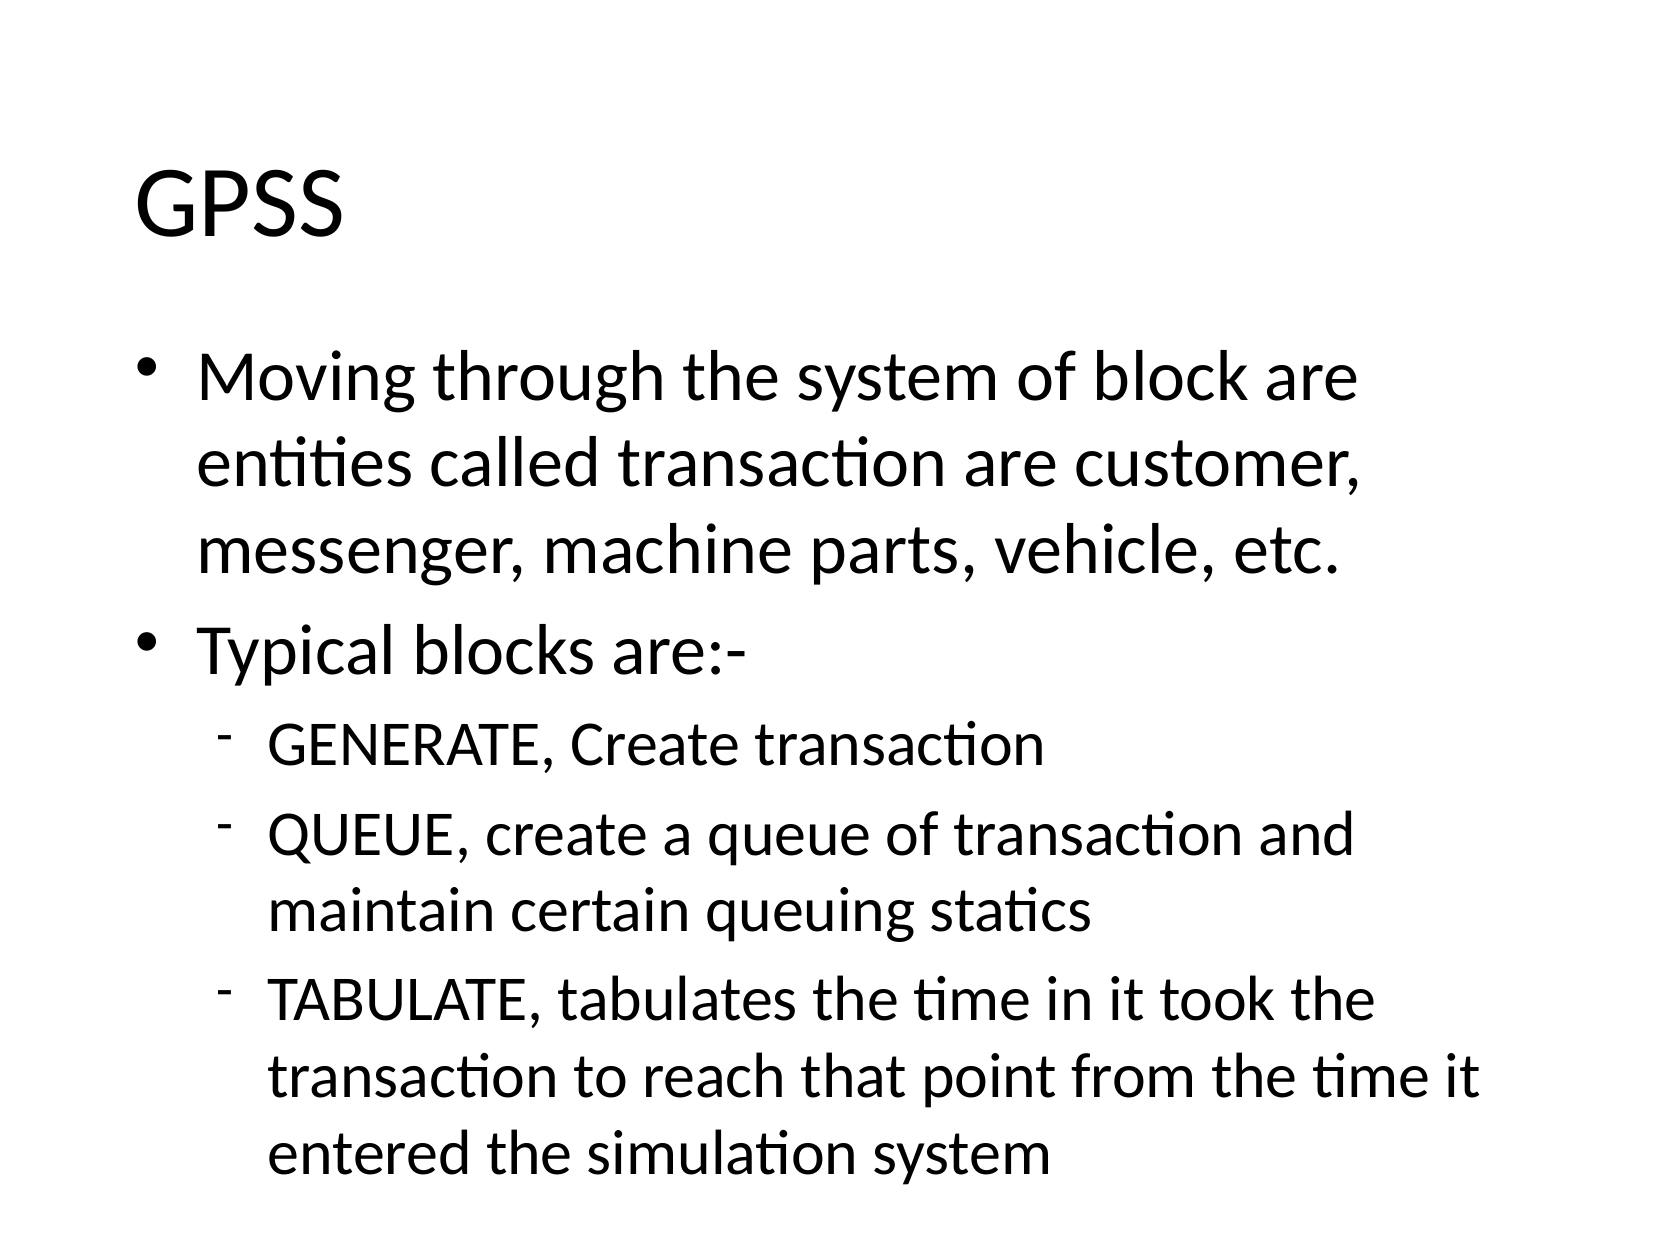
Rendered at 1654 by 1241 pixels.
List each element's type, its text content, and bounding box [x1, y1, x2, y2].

list Moving through the system of block are entities called transaction are customer, messenger, machine parts, vehicle, etc. Typical blocks are:- GENERATE, Create transaction QUEUE, create a queue of transaction and maintain certain queuing statics TABULATE, tabulates the time in it took the transaction to reach that point from the time it entered the simulation system [118, 319, 1571, 1203]
title GPSS [118, 119, 1506, 273]
